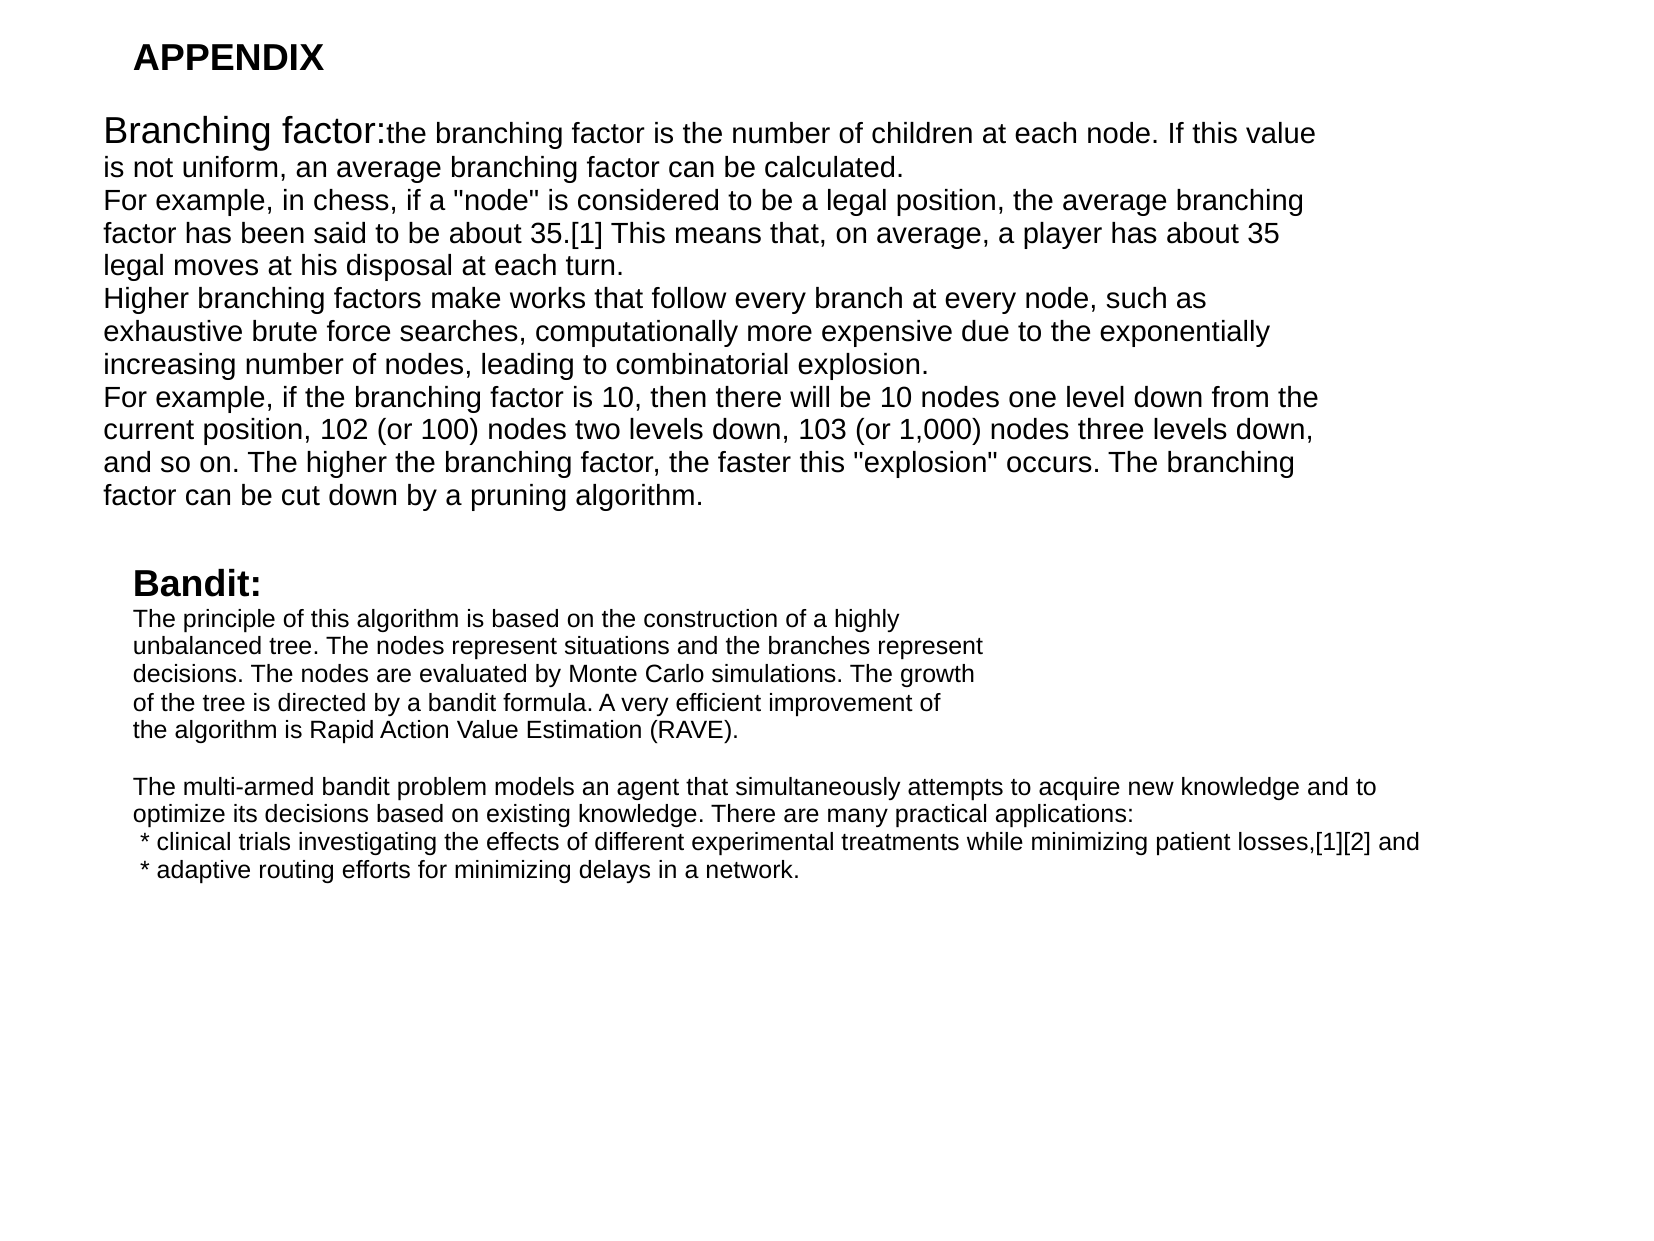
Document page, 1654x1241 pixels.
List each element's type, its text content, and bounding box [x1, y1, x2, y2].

text_box Branching factor:the branching factor is the number of children at each node. If this value is not uniform, an average branching factor can be calculated. For example, in chess, if a "node" is considered to be a legal position, the average branching factor has been said to be about 35.[1] This means that, on average, a player has about 35 legal moves at his disposal at each turn. Higher branching factors make works that follow every branch at every node, such as exhaustive brute force searches, computationally more expensive due to the exponentially increasing number of nodes, leading to combinatorial explosion. For example, if the branching factor is 10, then there will be 10 nodes one level down from the current position, 102 (or 100) nodes two levels down, 103 (or 1,000) nodes three levels down, and so on. The higher the branching factor, the faster this "explosion" occurs. The branching factor can be cut down by a pruning algorithm. [88, 101, 1359, 562]
text_box APPENDIX [118, 29, 739, 87]
text_box Bandit: The principle of this algorithm is based on the construction of a highly unbalanced tree. The nodes represent situations and the branches represent decisions. The nodes are evaluated by Monte Carlo simulations. The growth of the tree is directed by a bandit formula. A very efficient improvement of the algorithm is Rapid Action Value Estimation (RAVE). The multi-armed bandit problem models an agent that simultaneously attempts to acquire new knowledge and to optimize its decisions based on existing knowledge. There are many practical applications: * clinical trials investigating the effects of different experimental treatments while minimizing patient losses,[1][2] and * adaptive routing efforts for minimizing delays in a network. [118, 554, 1447, 1063]
